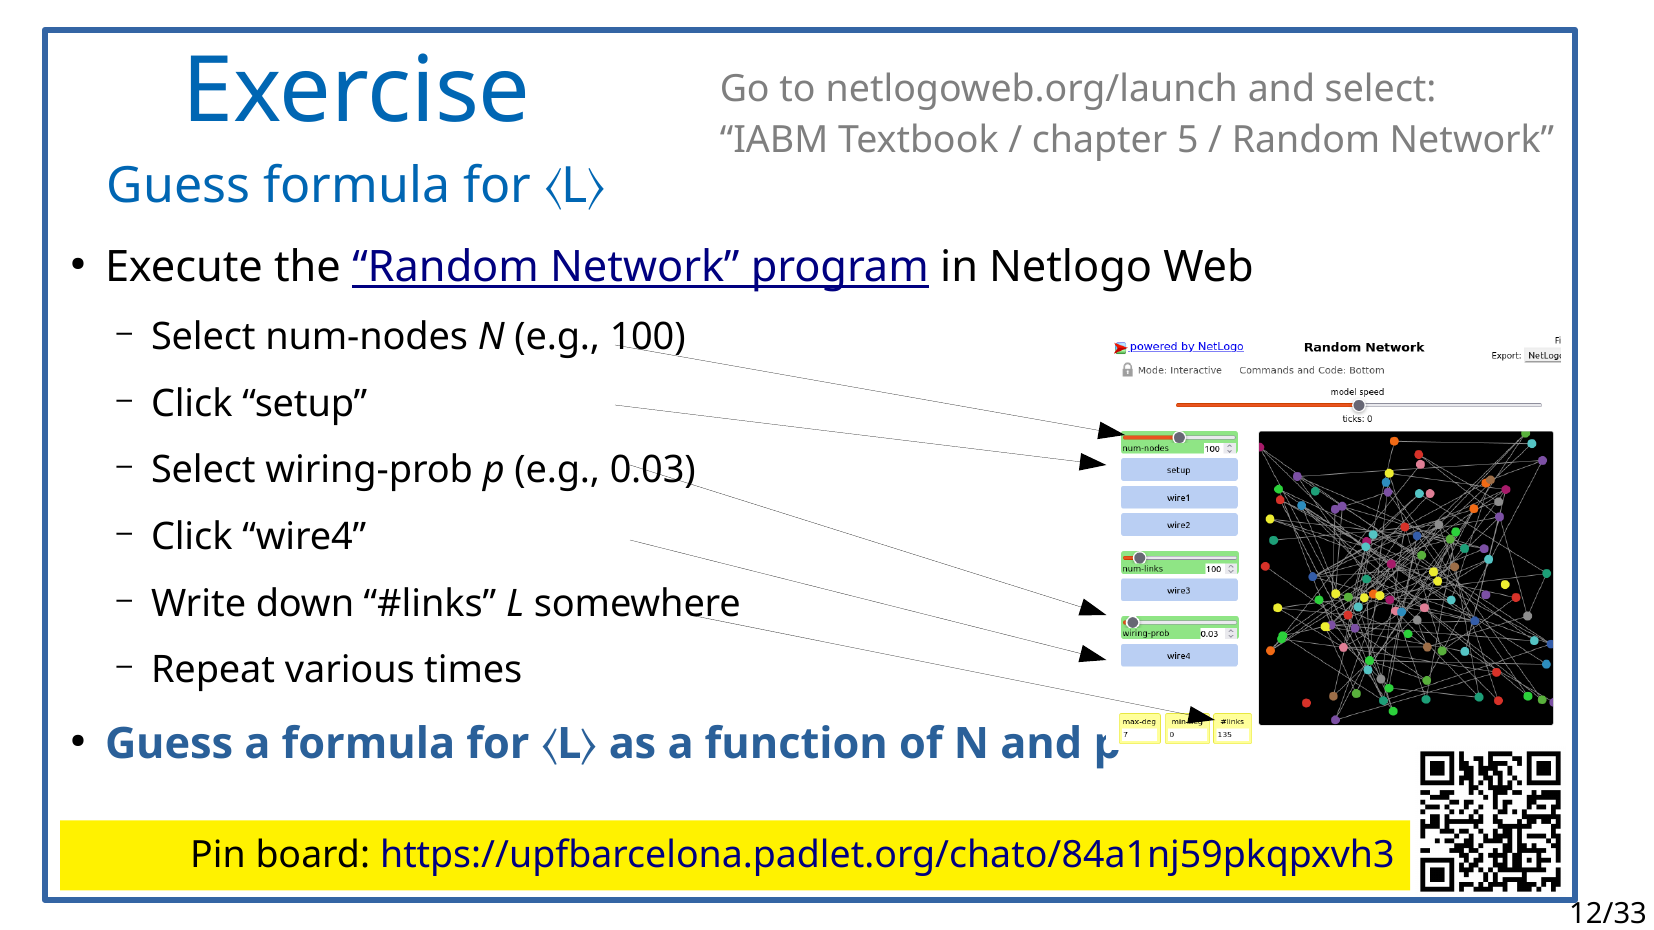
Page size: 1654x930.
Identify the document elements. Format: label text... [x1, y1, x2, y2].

text_box Pin board: https://upfbarcelona.padlet.org/chato/84a1nj59pkqpxvh3 [60, 820, 1411, 891]
title Exercise Guess formula for 〈L〉 [53, 33, 661, 210]
text_box Go to netlogoweb.org/launch and select: “IABM Textbook / chapter 5 / Random Network” [705, 54, 1576, 234]
picture [1106, 330, 1566, 897]
list Execute the “Random Network” program in Netlogo Web Select num-nodes N (e.g., 100) Click “setup” Select wiring-prob p (e.g., 0.03) Click “wire4” Write down “#links” L somewhere Repeat various times Guess a formula for 〈L〉 as a function of N and p [58, 235, 1547, 775]
